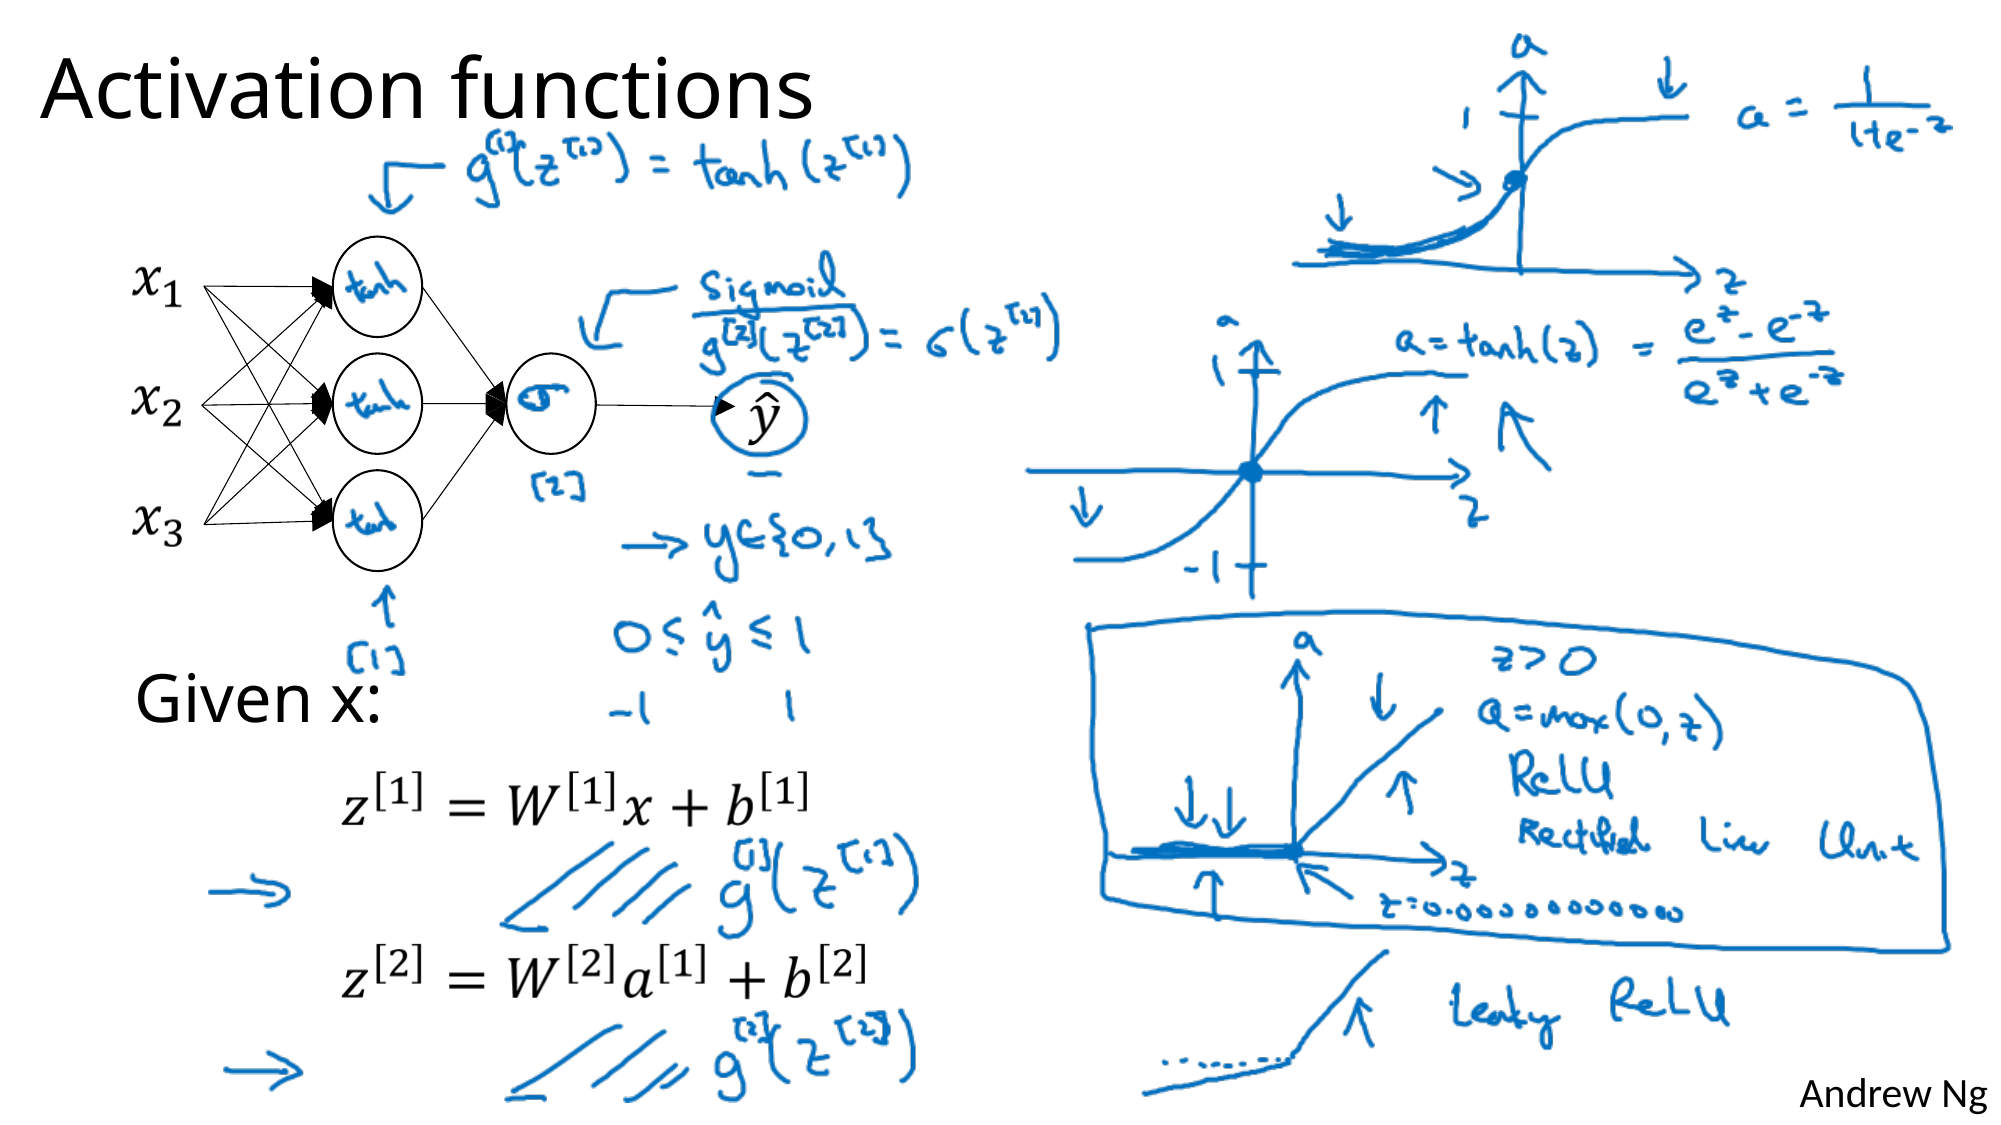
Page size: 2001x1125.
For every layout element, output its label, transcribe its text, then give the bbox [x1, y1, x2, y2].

text_box Given x: [119, 648, 208, 743]
text_box [115, 351, 202, 459]
picture [208, 33, 1953, 1103]
text_box [115, 471, 204, 579]
text_box [115, 232, 204, 340]
title Activation functions [25, 27, 1526, 144]
